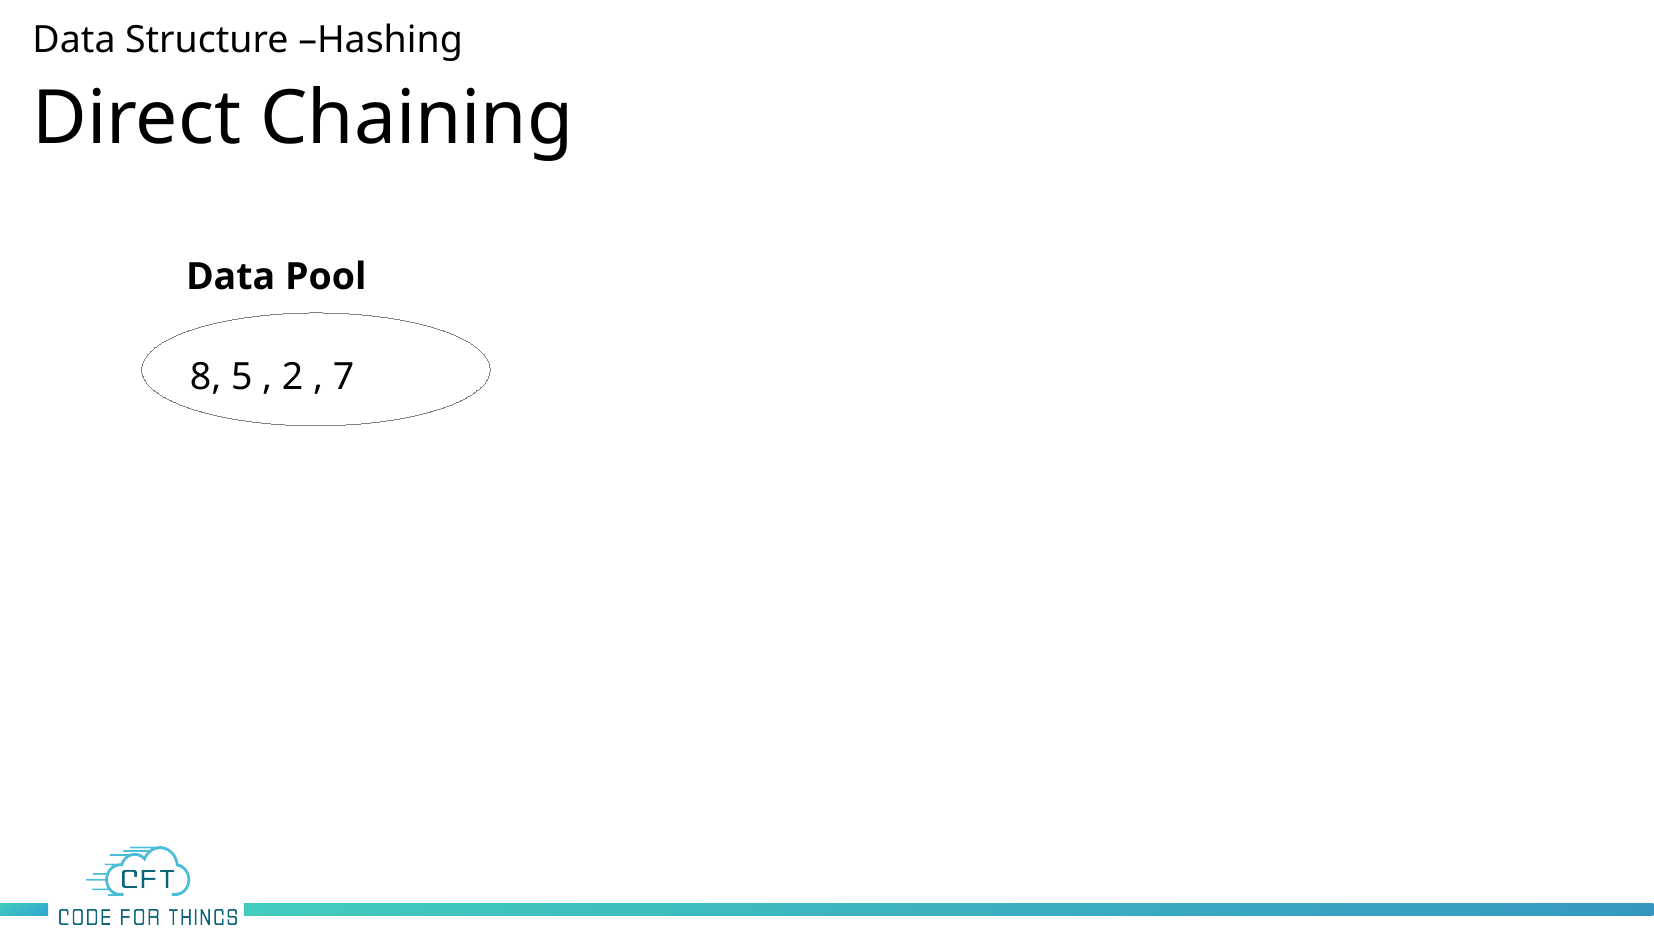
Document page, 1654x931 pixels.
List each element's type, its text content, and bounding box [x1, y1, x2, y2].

title Data Structure –Hashing Direct Chaining [32, 12, 1184, 166]
picture [59, 846, 237, 925]
text_box [163, 312, 469, 342]
text_box Data Pool [135, 242, 420, 308]
text_box [173, 402, 459, 426]
text_box 8, 5 , 2 , 7 [129, 342, 532, 402]
